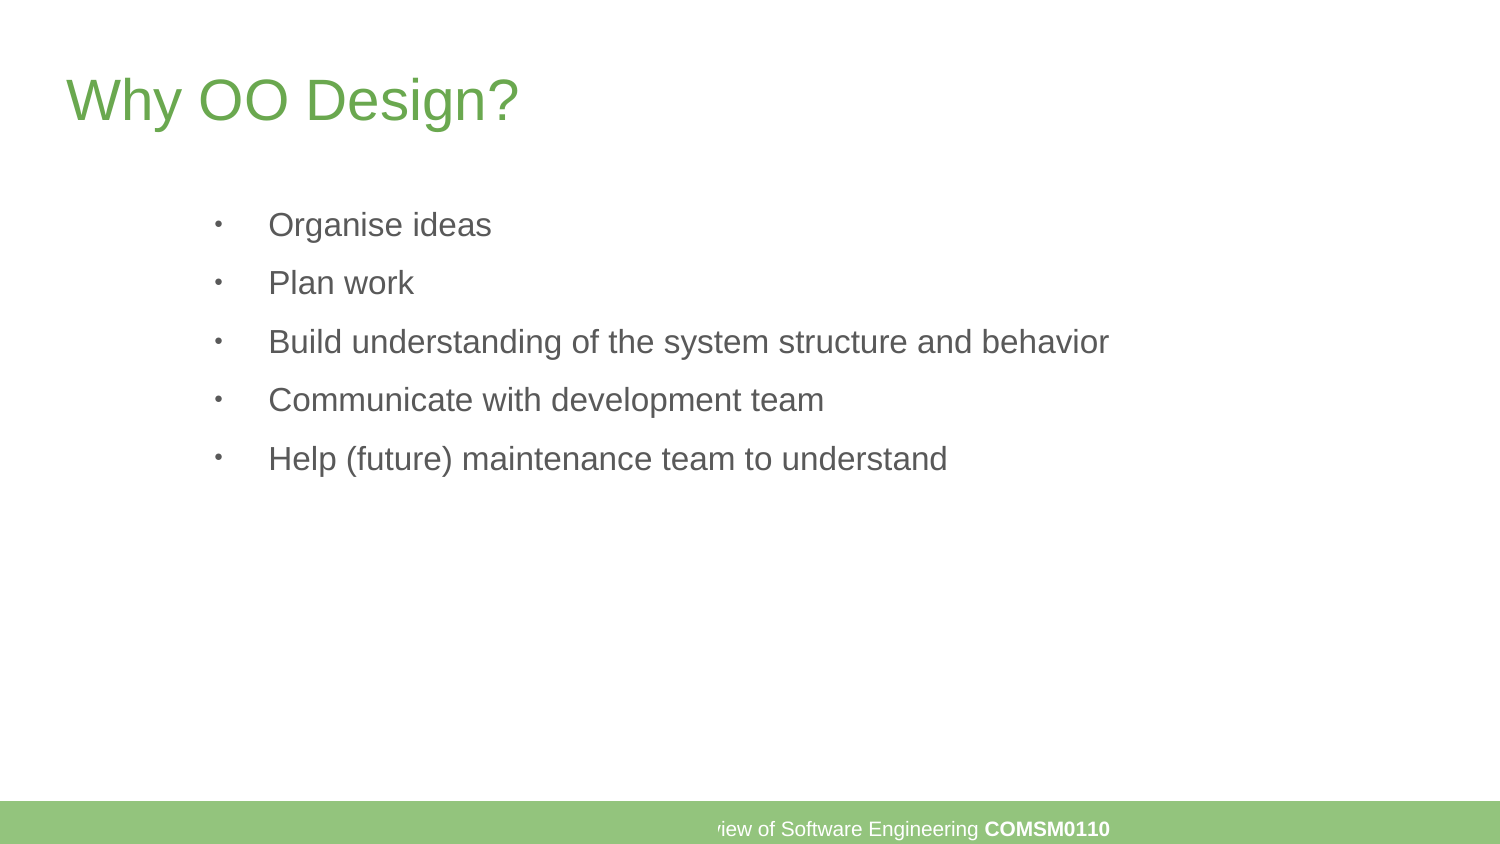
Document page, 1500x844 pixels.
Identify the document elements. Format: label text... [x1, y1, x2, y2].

list Organise ideas Plan work Build understanding of the system structure and behavior Communicate with development team Help (future) maintenance team to understand [157, 182, 1306, 751]
title Why OO Design? [51, 47, 1449, 142]
